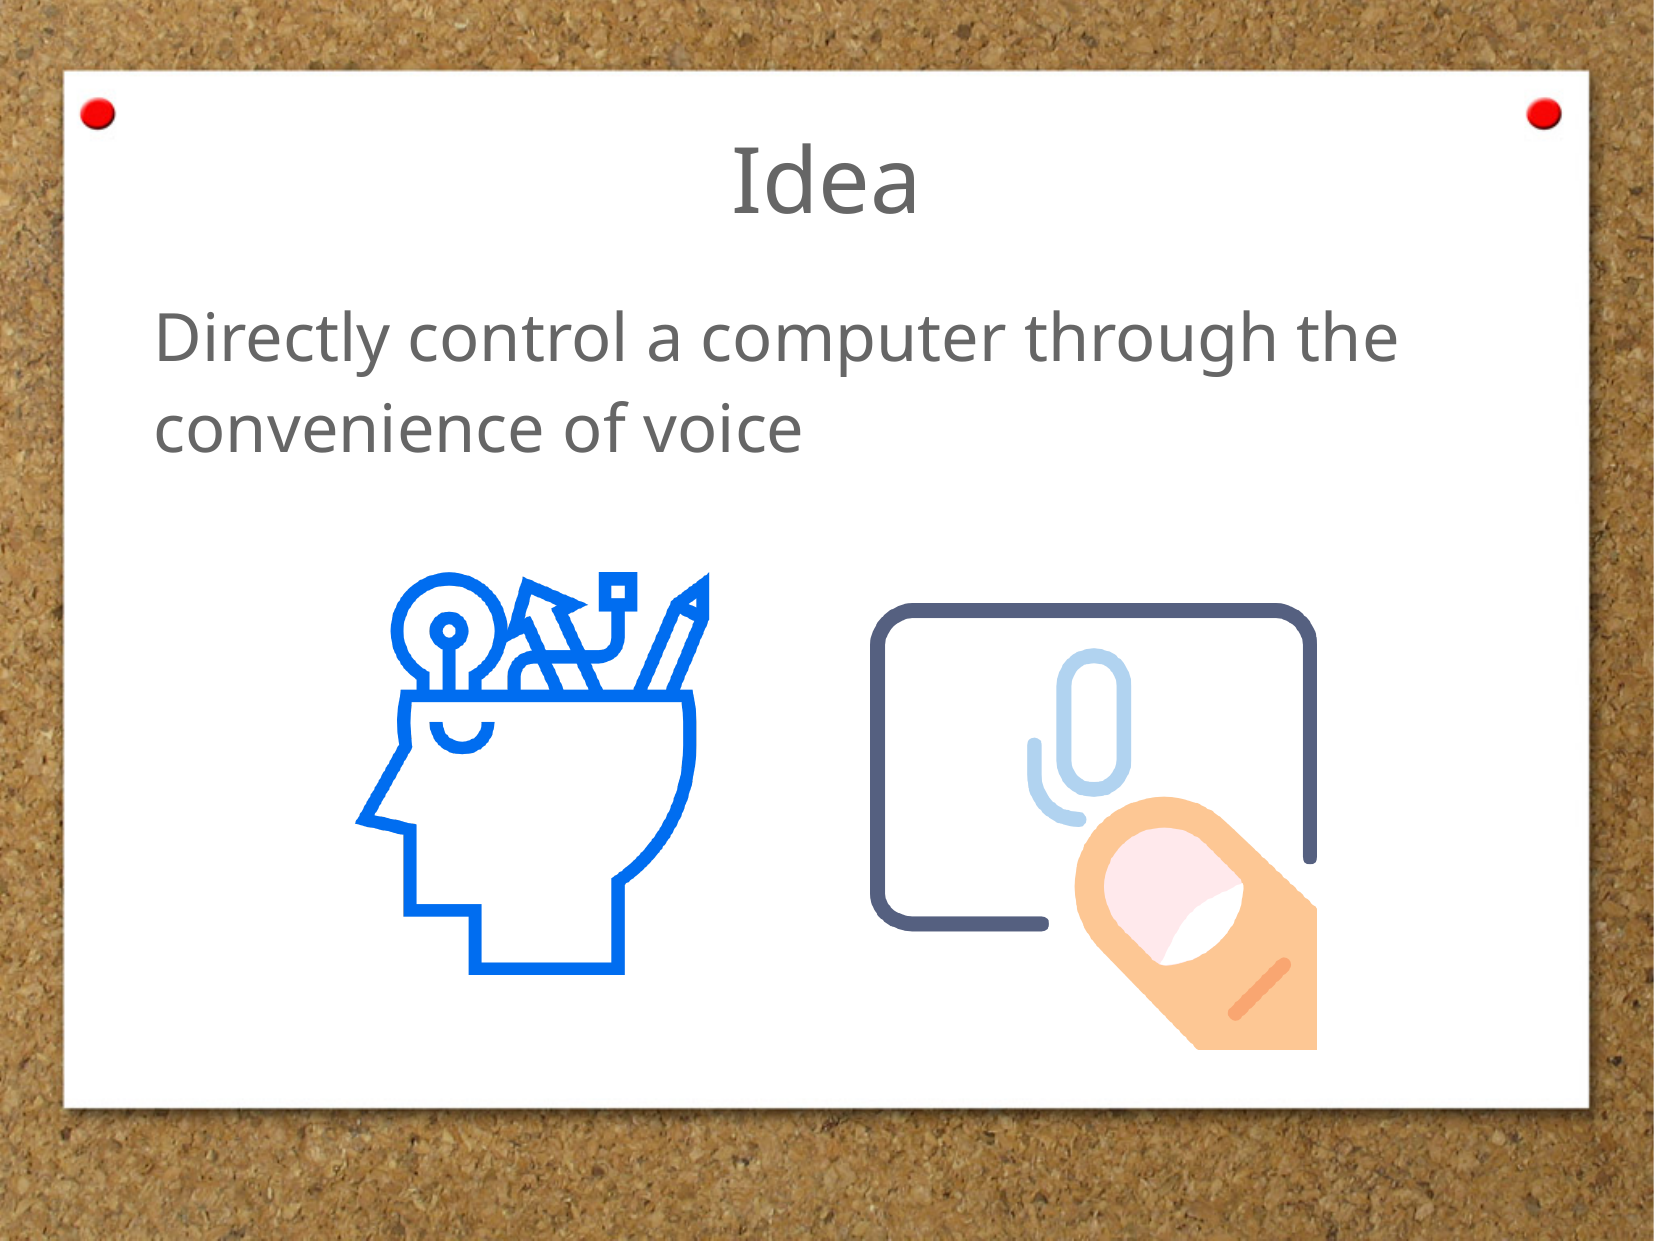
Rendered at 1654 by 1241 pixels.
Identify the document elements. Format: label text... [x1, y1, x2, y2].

picture [0, 0, 1654, 1241]
list Directly control a computer through the convenience of voice [82, 290, 1571, 1010]
title Idea [82, 75, 1571, 283]
